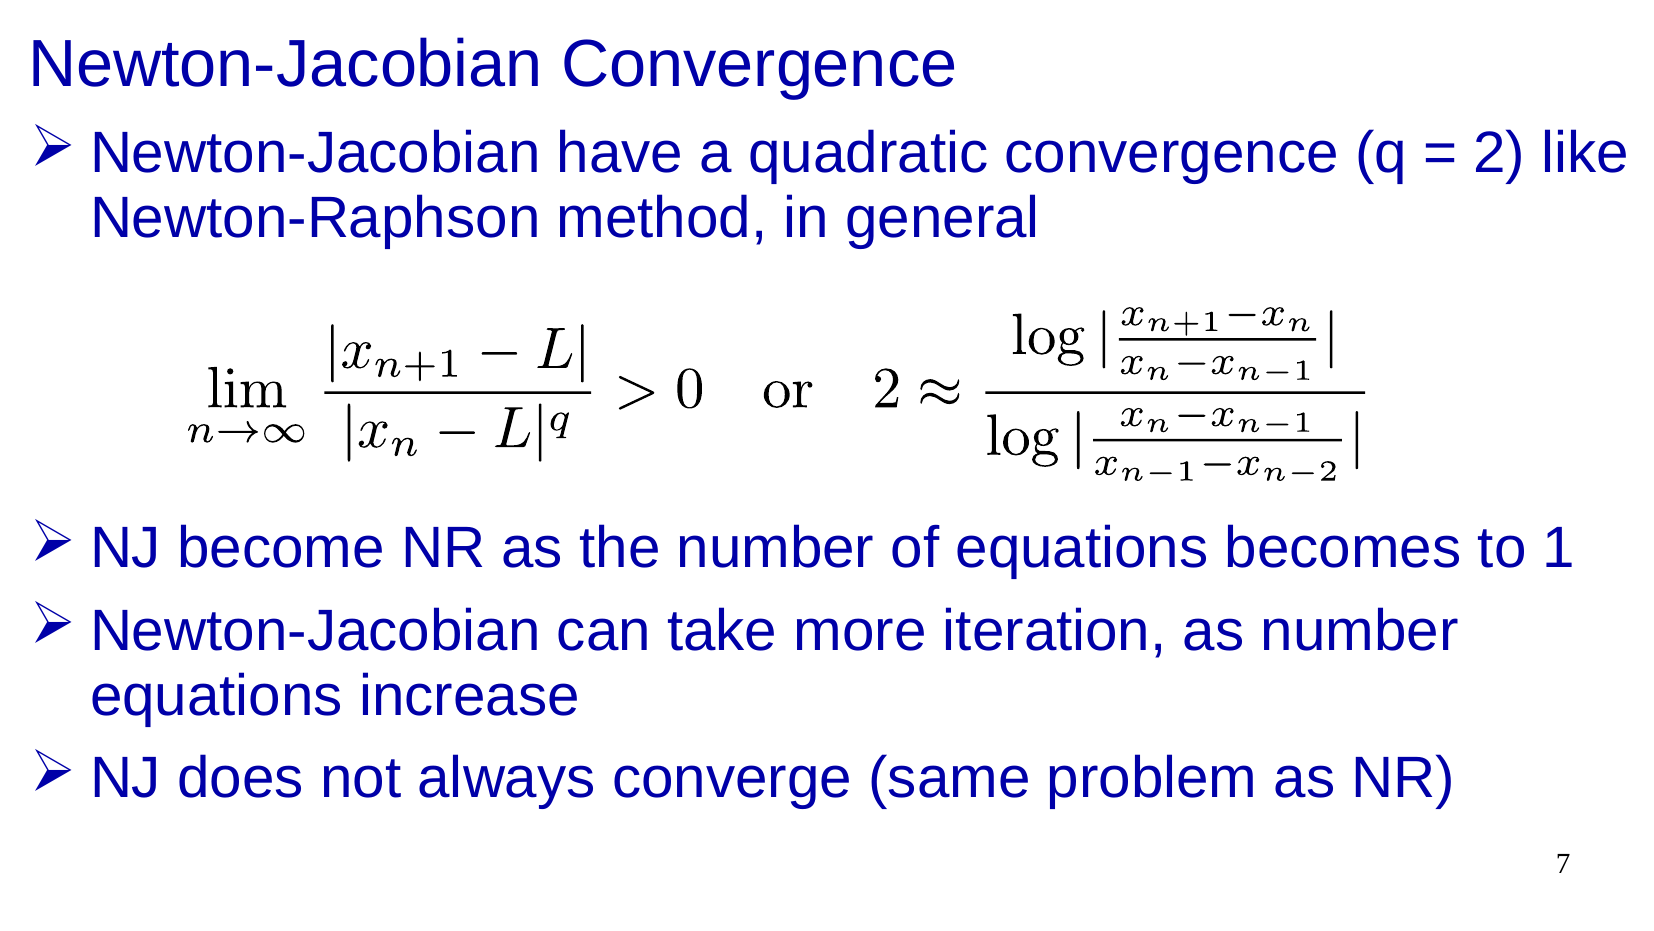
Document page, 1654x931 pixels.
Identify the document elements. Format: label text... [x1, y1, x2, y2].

list Newton-Jacobian have a quadratic convergence (q = 2) like Newton-Raphson method, in general NJ become NR as the number of equations becomes to 1 Newton-Jacobian can take more iteration, as number equations increase NJ does not always converge (same problem as NR) [30, 120, 1645, 916]
title Newton-Jacobian Convergence [28, 21, 1626, 106]
text_box [186, 300, 1366, 486]
